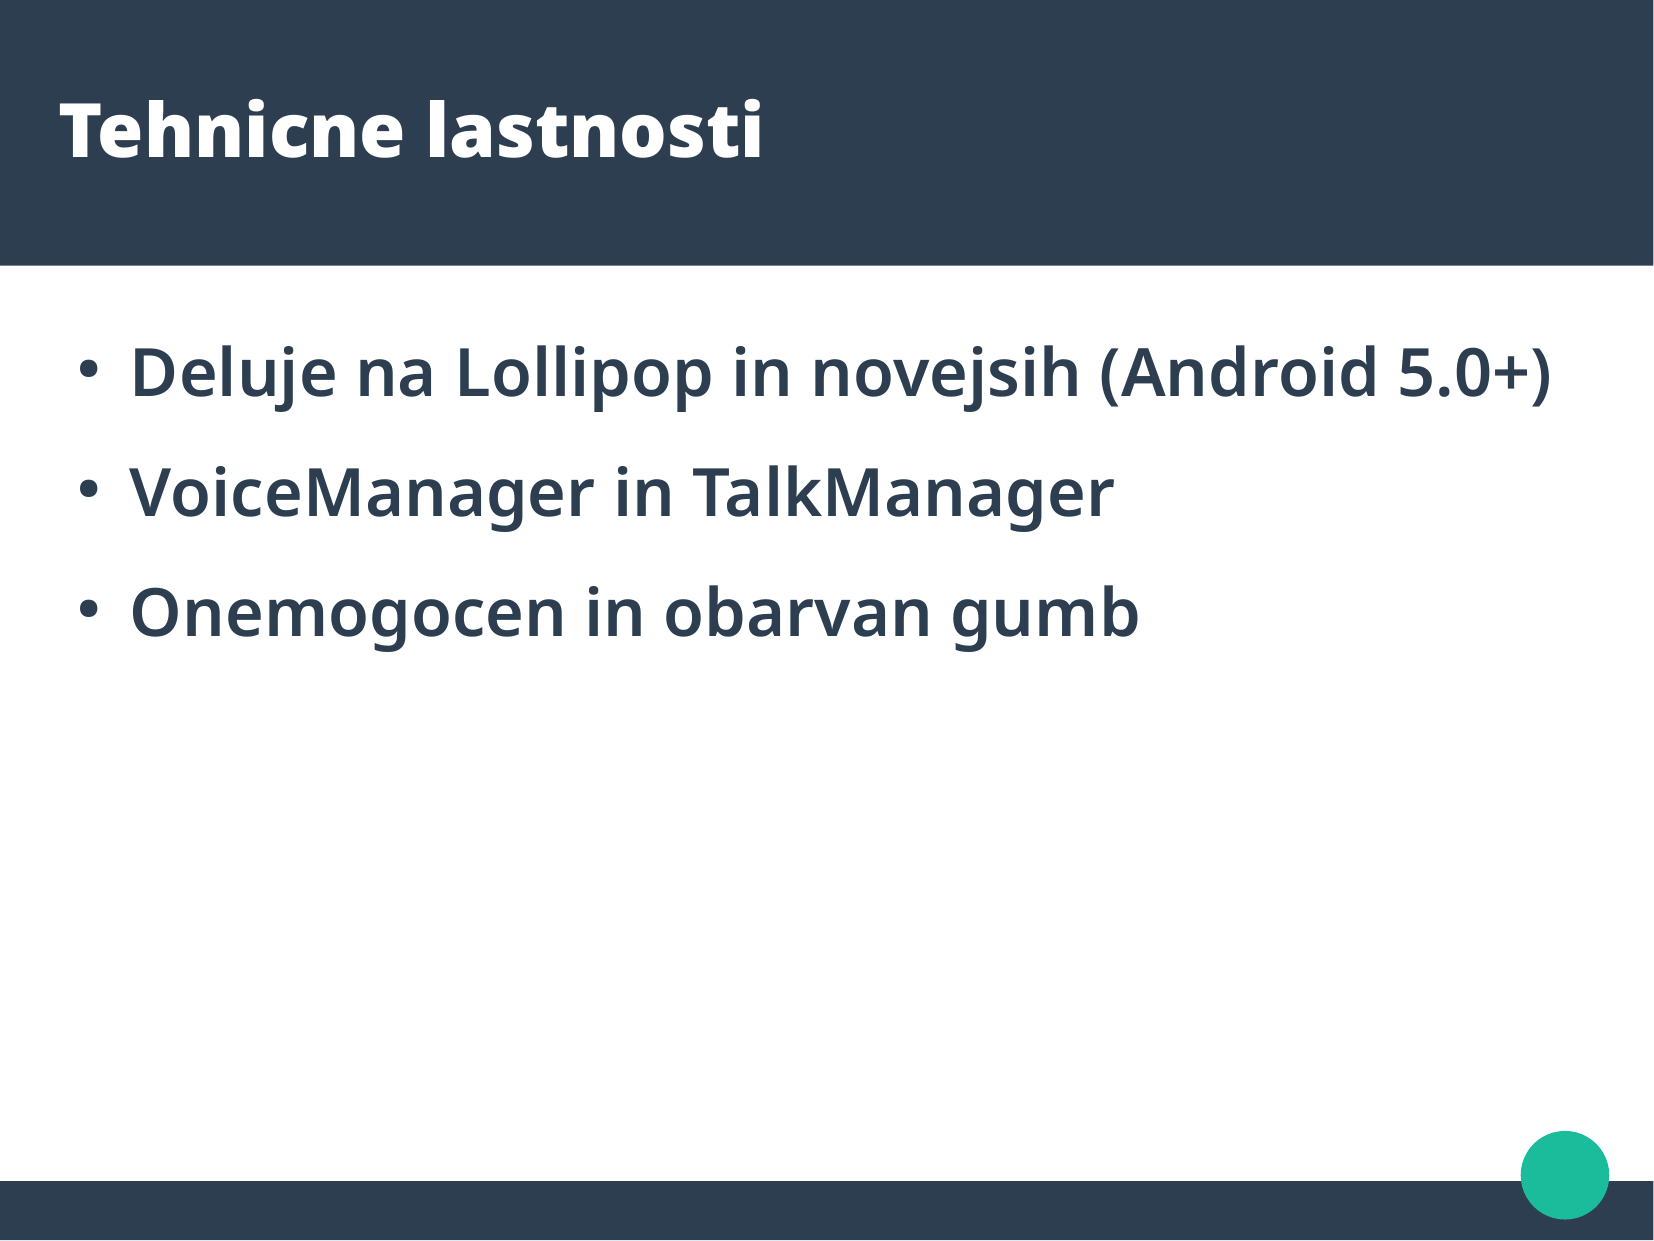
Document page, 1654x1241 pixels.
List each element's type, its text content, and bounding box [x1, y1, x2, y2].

title Tehnicne lastnosti [59, 49, 1595, 207]
list Deluje na Lollipop in novejsih (Android 5.0+) VoiceManager in TalkManager Onemogocen in obarvan gumb [59, 324, 1595, 1152]
